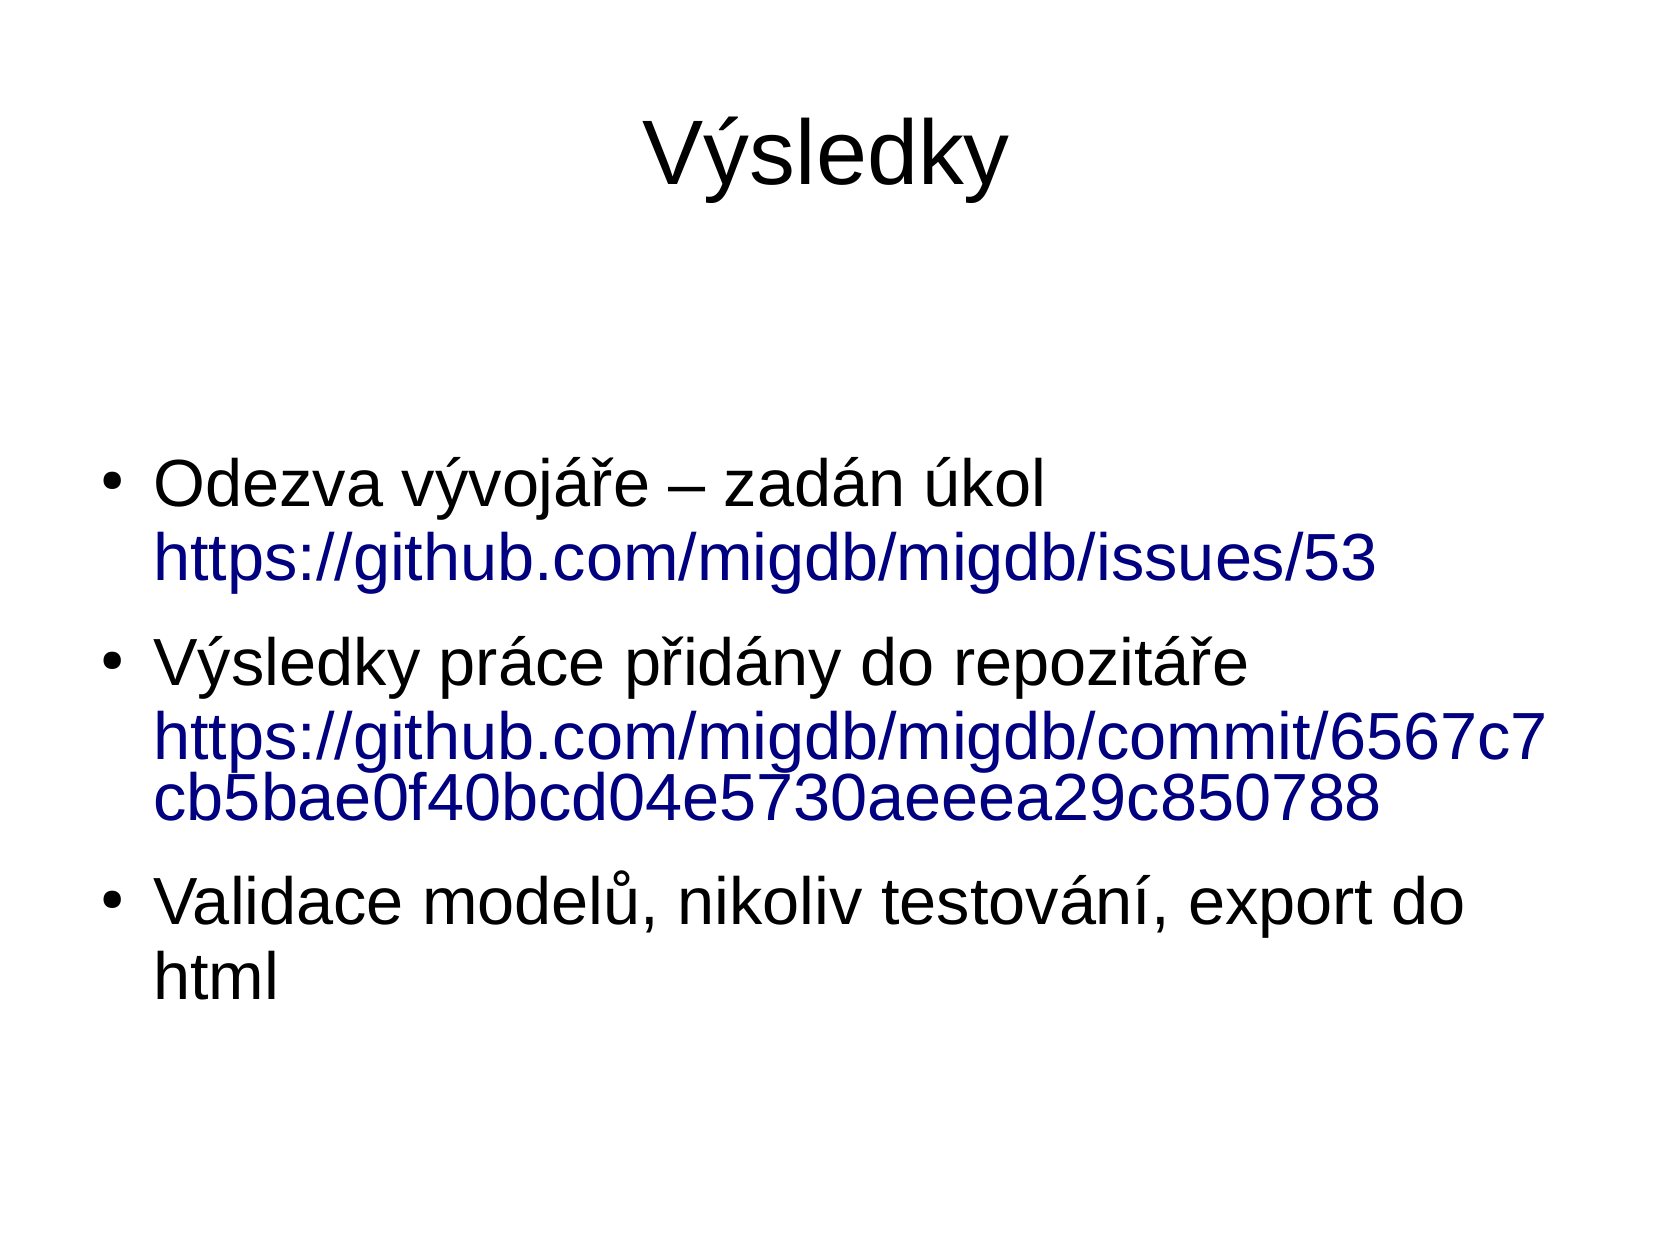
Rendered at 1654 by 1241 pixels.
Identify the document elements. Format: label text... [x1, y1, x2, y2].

list Odezva vývojáře – zadán úkol https://github.com/migdb/migdb/issues/53 Výsledky práce přidány do repozitáře https://github.com/migdb/migdb/commit/6567c7cb5bae0f40bcd04e5730aeeea29c850788 Validace modelů, nikoliv testování, export do html [82, 290, 1571, 1109]
title Výsledky [82, 49, 1571, 257]
